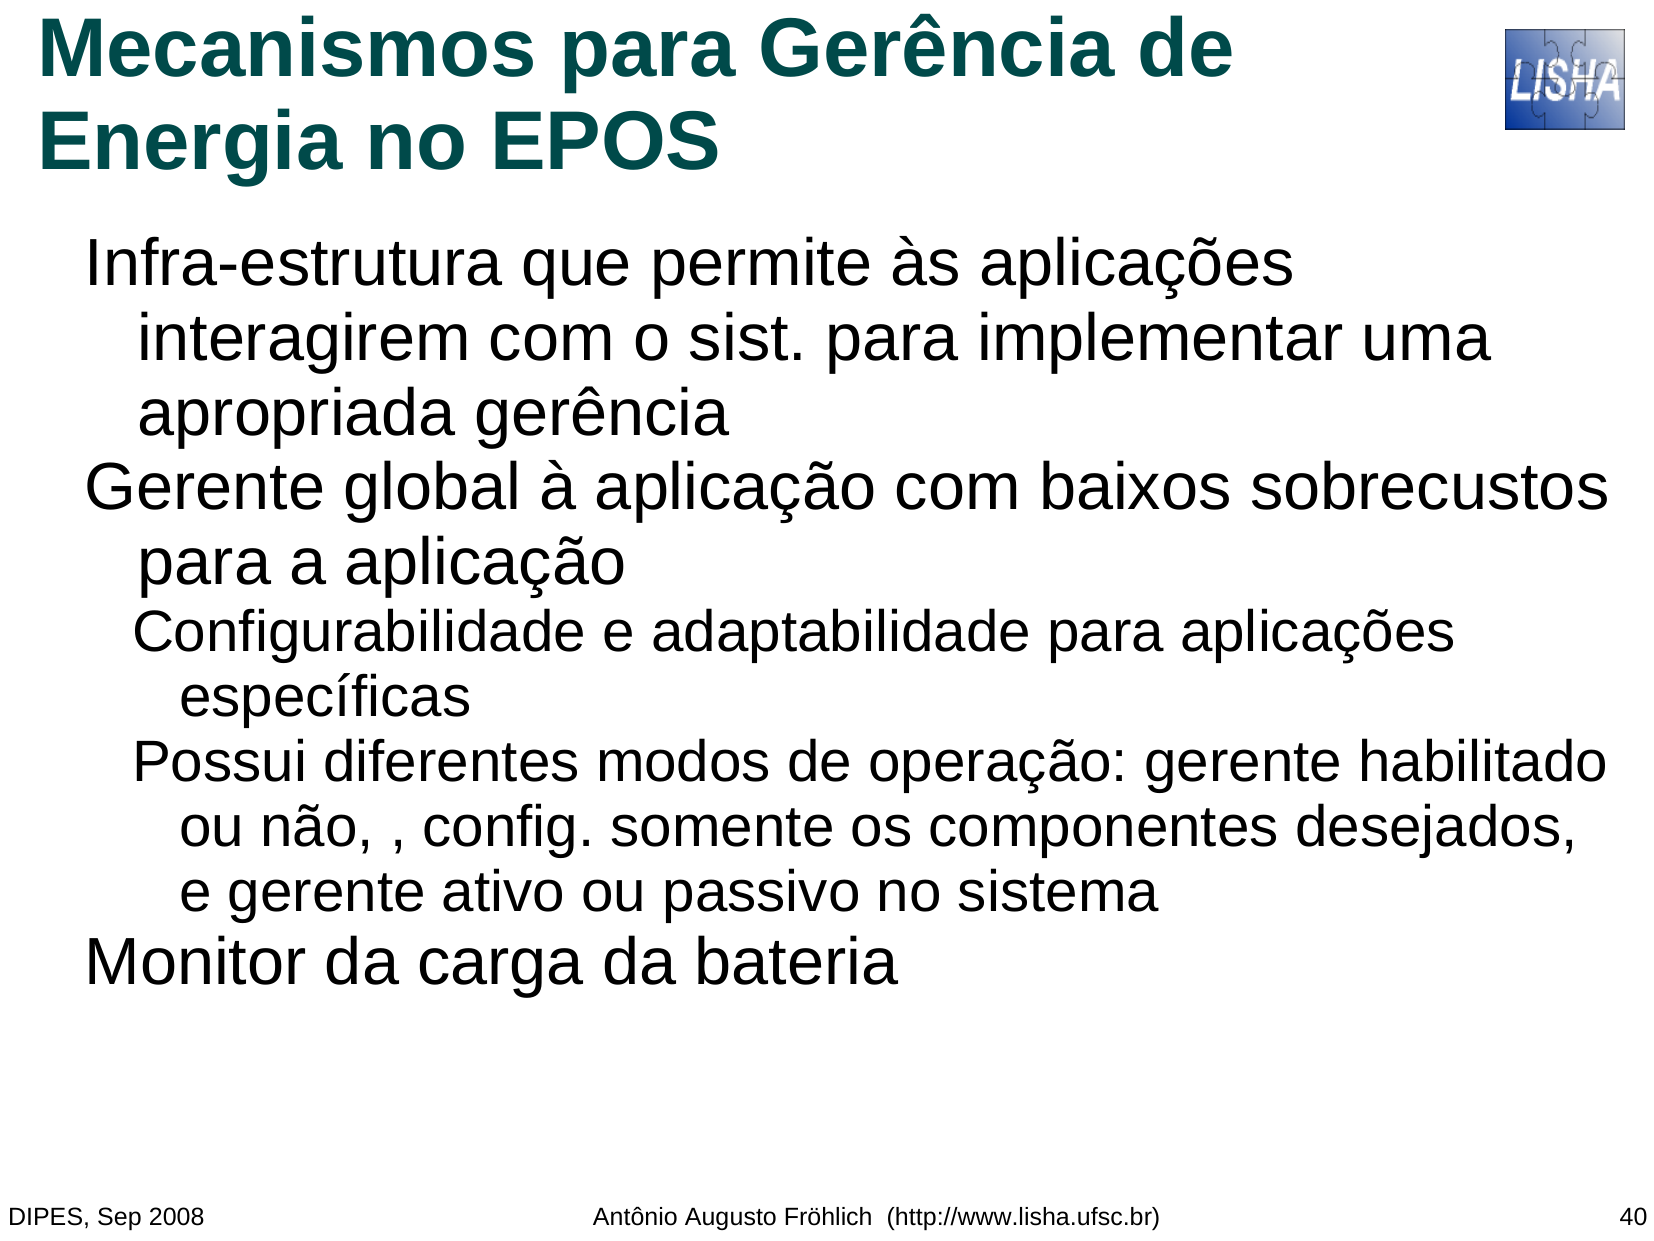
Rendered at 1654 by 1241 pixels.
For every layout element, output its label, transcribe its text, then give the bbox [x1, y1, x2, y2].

list Infra-estrutura que permite às aplicações interagirem com o sist. para implementar uma apropriada gerência Gerente global à aplicação com baixos sobrecustos para a aplicação Configurabilidade e adaptabilidade para aplicações específicas Possui diferentes modos de operação: gerente habilitado ou não, , config. somente os componentes desejados, e gerente ativo ou passivo no sistema Monitor da carga da bateria [37, 225, 1613, 1163]
picture [1505, 29, 1625, 130]
title Mecanismos para Gerência de Energia no EPOS [37, 0, 1426, 187]
